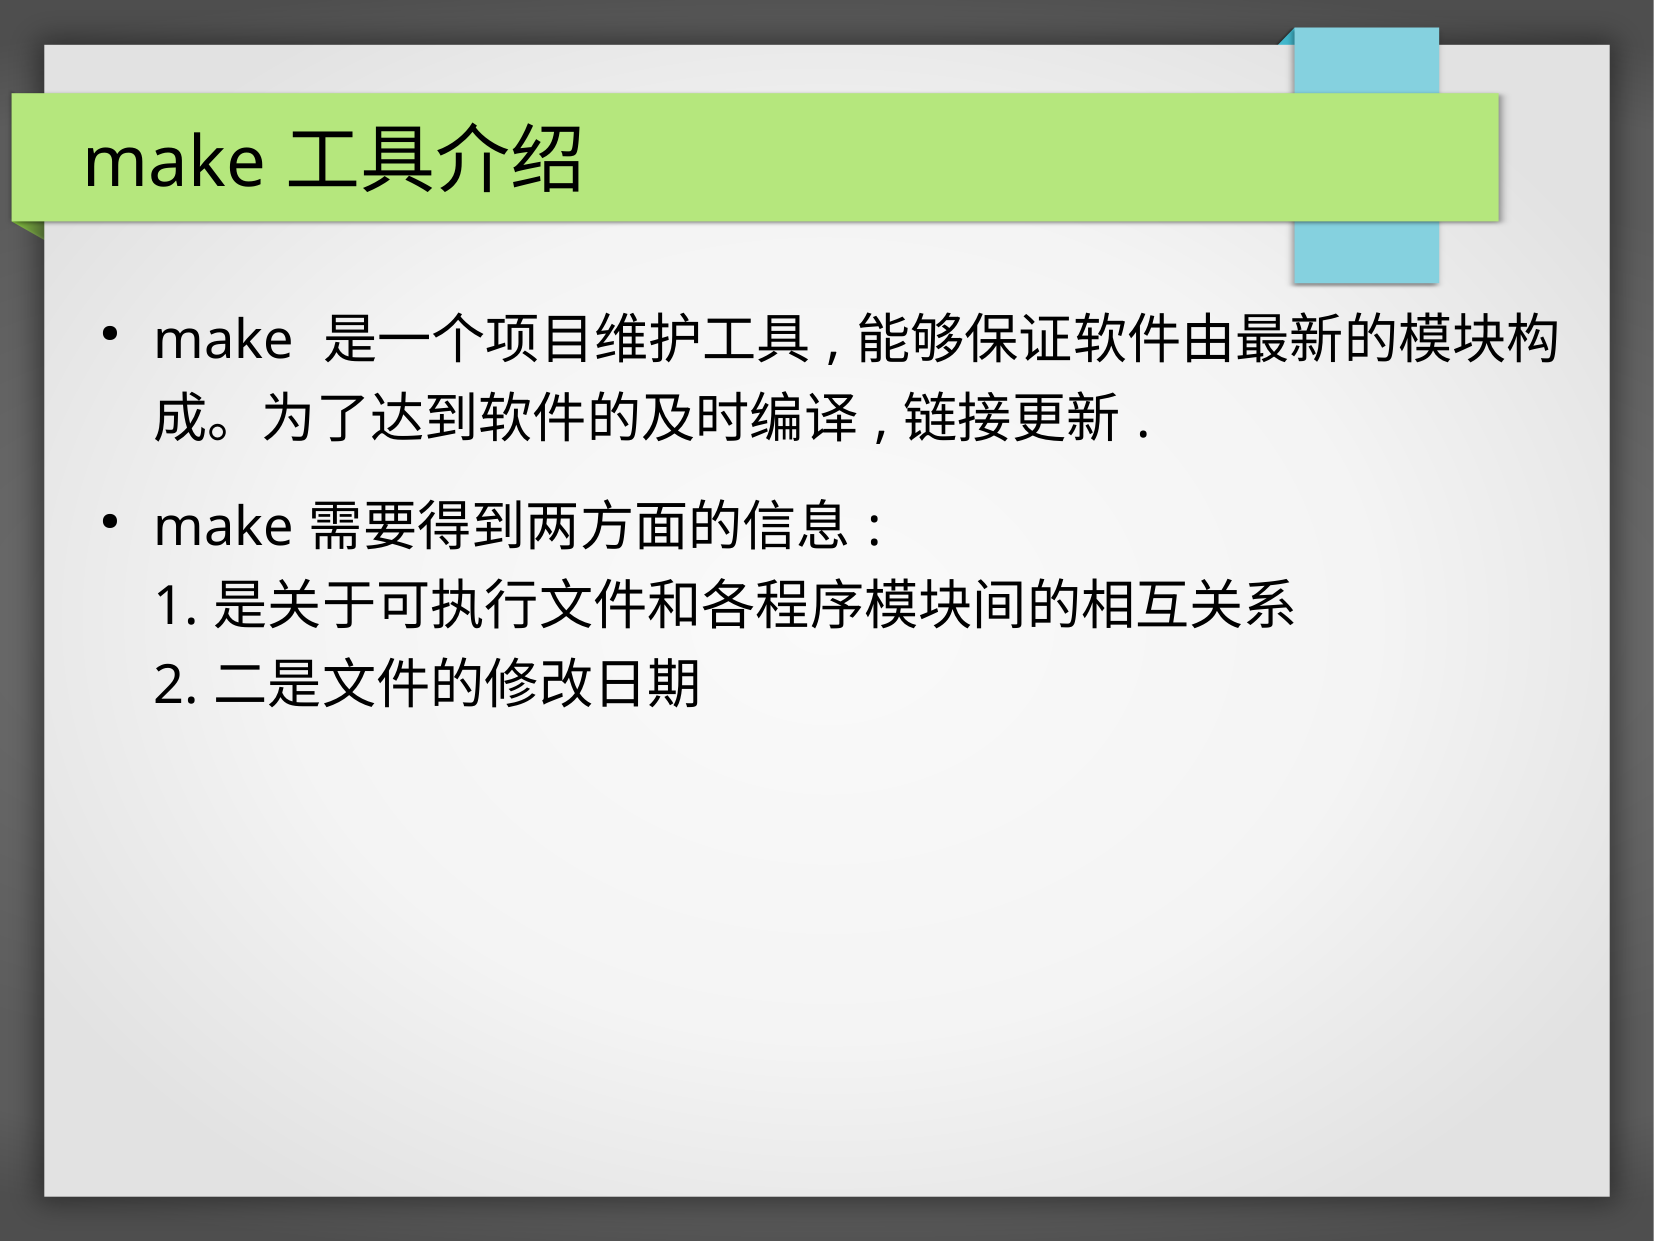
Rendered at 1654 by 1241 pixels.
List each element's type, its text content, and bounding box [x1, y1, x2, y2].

title make工具介绍 [82, 94, 1264, 213]
picture [0, 0, 1654, 1241]
list make 是一个项目维护工具,能够保证软件由最新的模块构成。为了达到软件的及时编译,链接更新. make需要得到两方面的信息: 1.是关于可执行文件和各程序模块间的相互关系 2.二是文件的修改日期 [82, 295, 1571, 1015]
